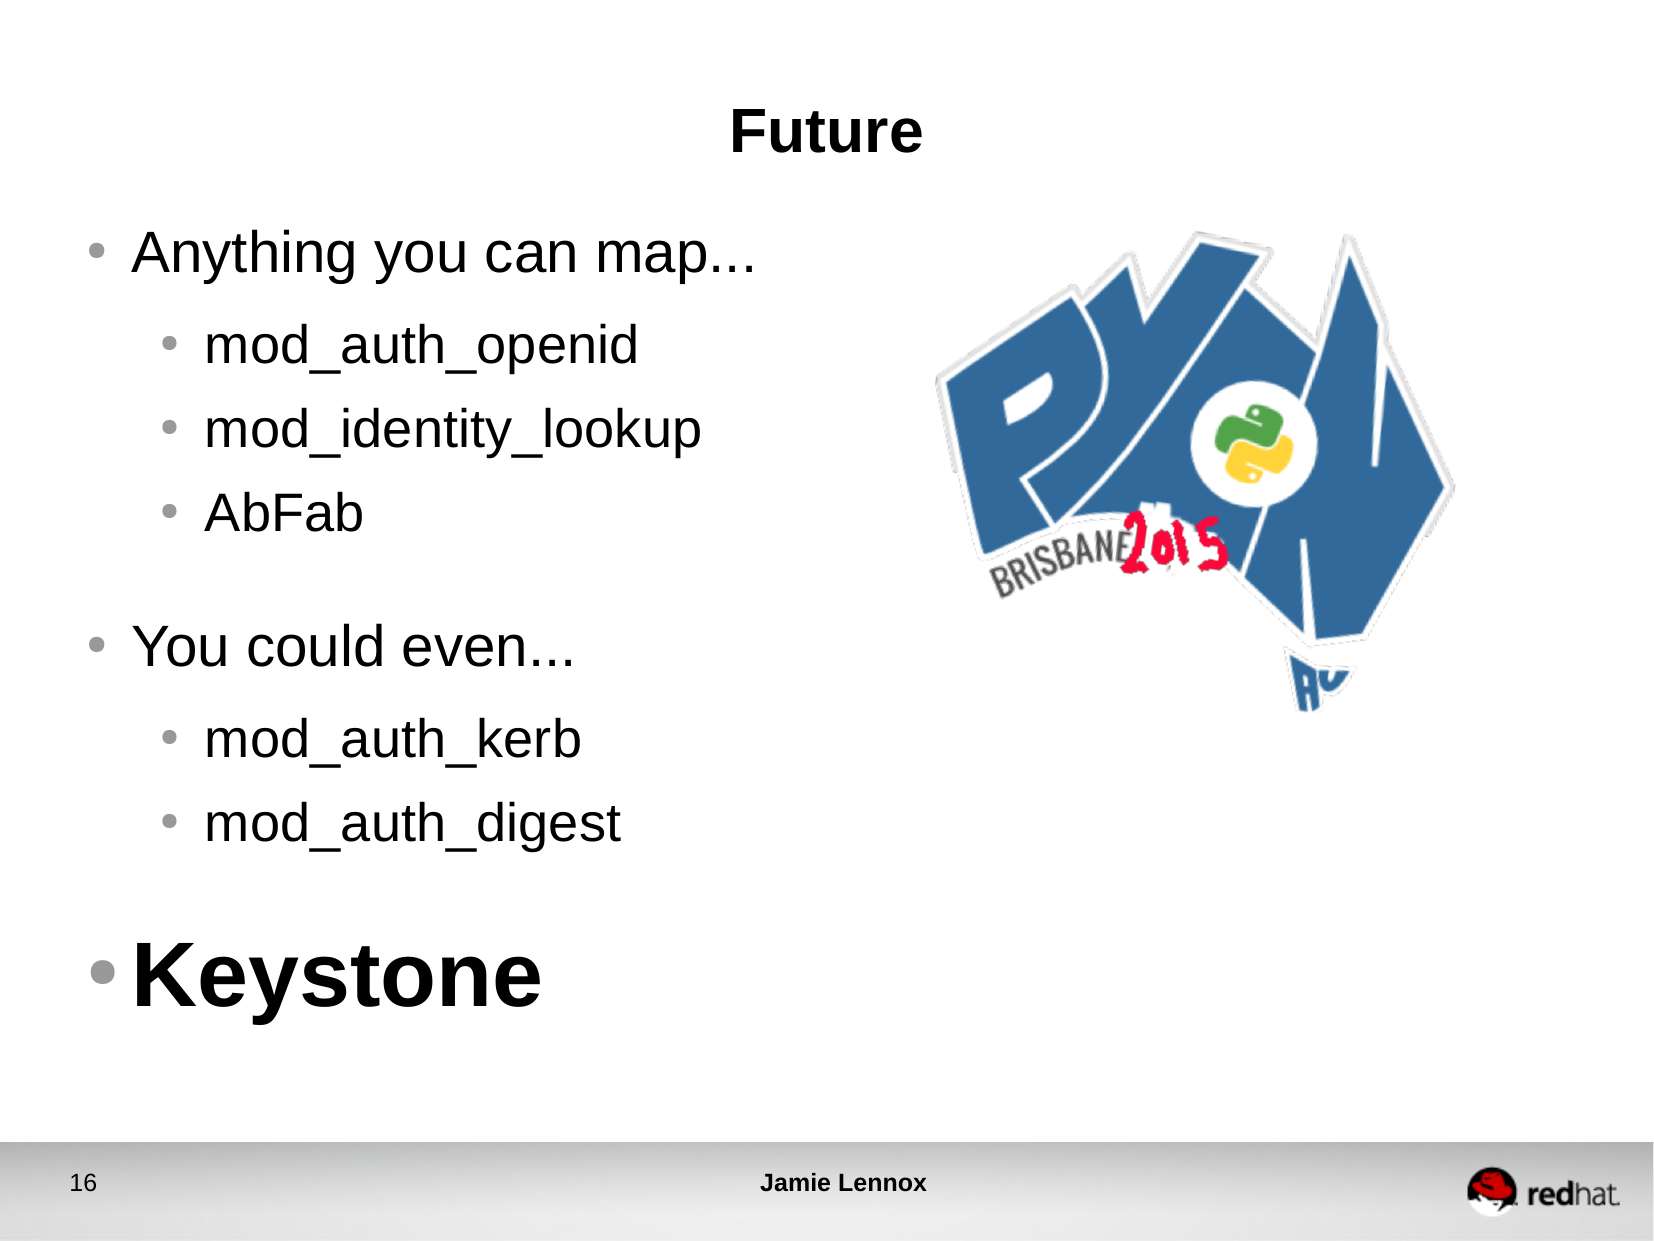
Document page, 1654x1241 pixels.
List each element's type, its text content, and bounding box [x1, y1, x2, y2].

list Anything you can map... mod_auth_openid mod_identity_lookup AbFab You could even... mod_auth_kerb mod_auth_digest Keystone [71, 219, 1618, 1027]
title Future [82, 37, 1571, 219]
picture [896, 180, 1488, 729]
picture [0, 1142, 1654, 1241]
